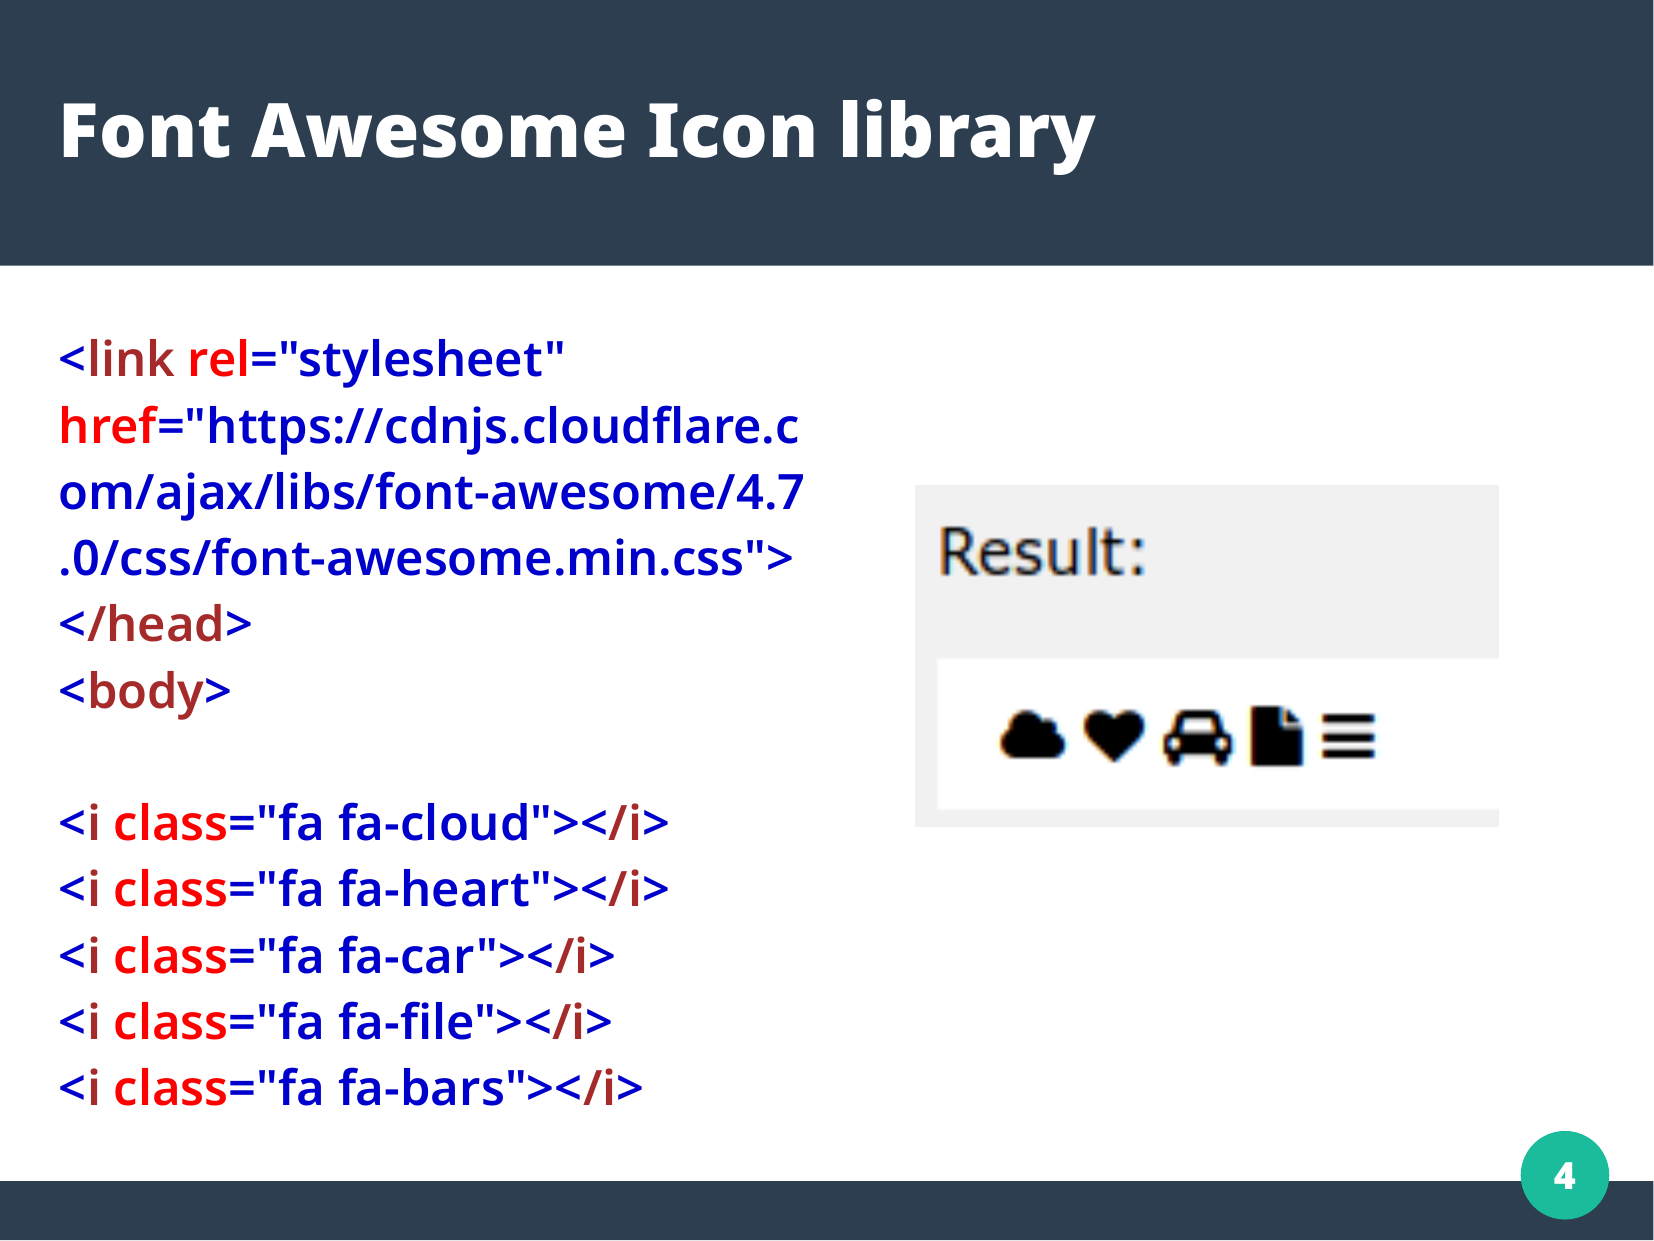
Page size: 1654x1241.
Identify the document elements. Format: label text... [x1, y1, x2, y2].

title Font Awesome Icon library [59, 49, 1595, 207]
list <link rel="stylesheet" href="https://cdnjs.cloudflare.com/ajax/libs/font-awesome/4.7.0/css/font-awesome.min.css"> </head> <body> <i class="fa fa-cloud"></i> <i class="fa fa-heart"></i> <i class="fa fa-car"></i> <i class="fa fa-file"></i> <i class="fa fa-bars"></i> [59, 324, 809, 1152]
picture [915, 485, 1499, 827]
